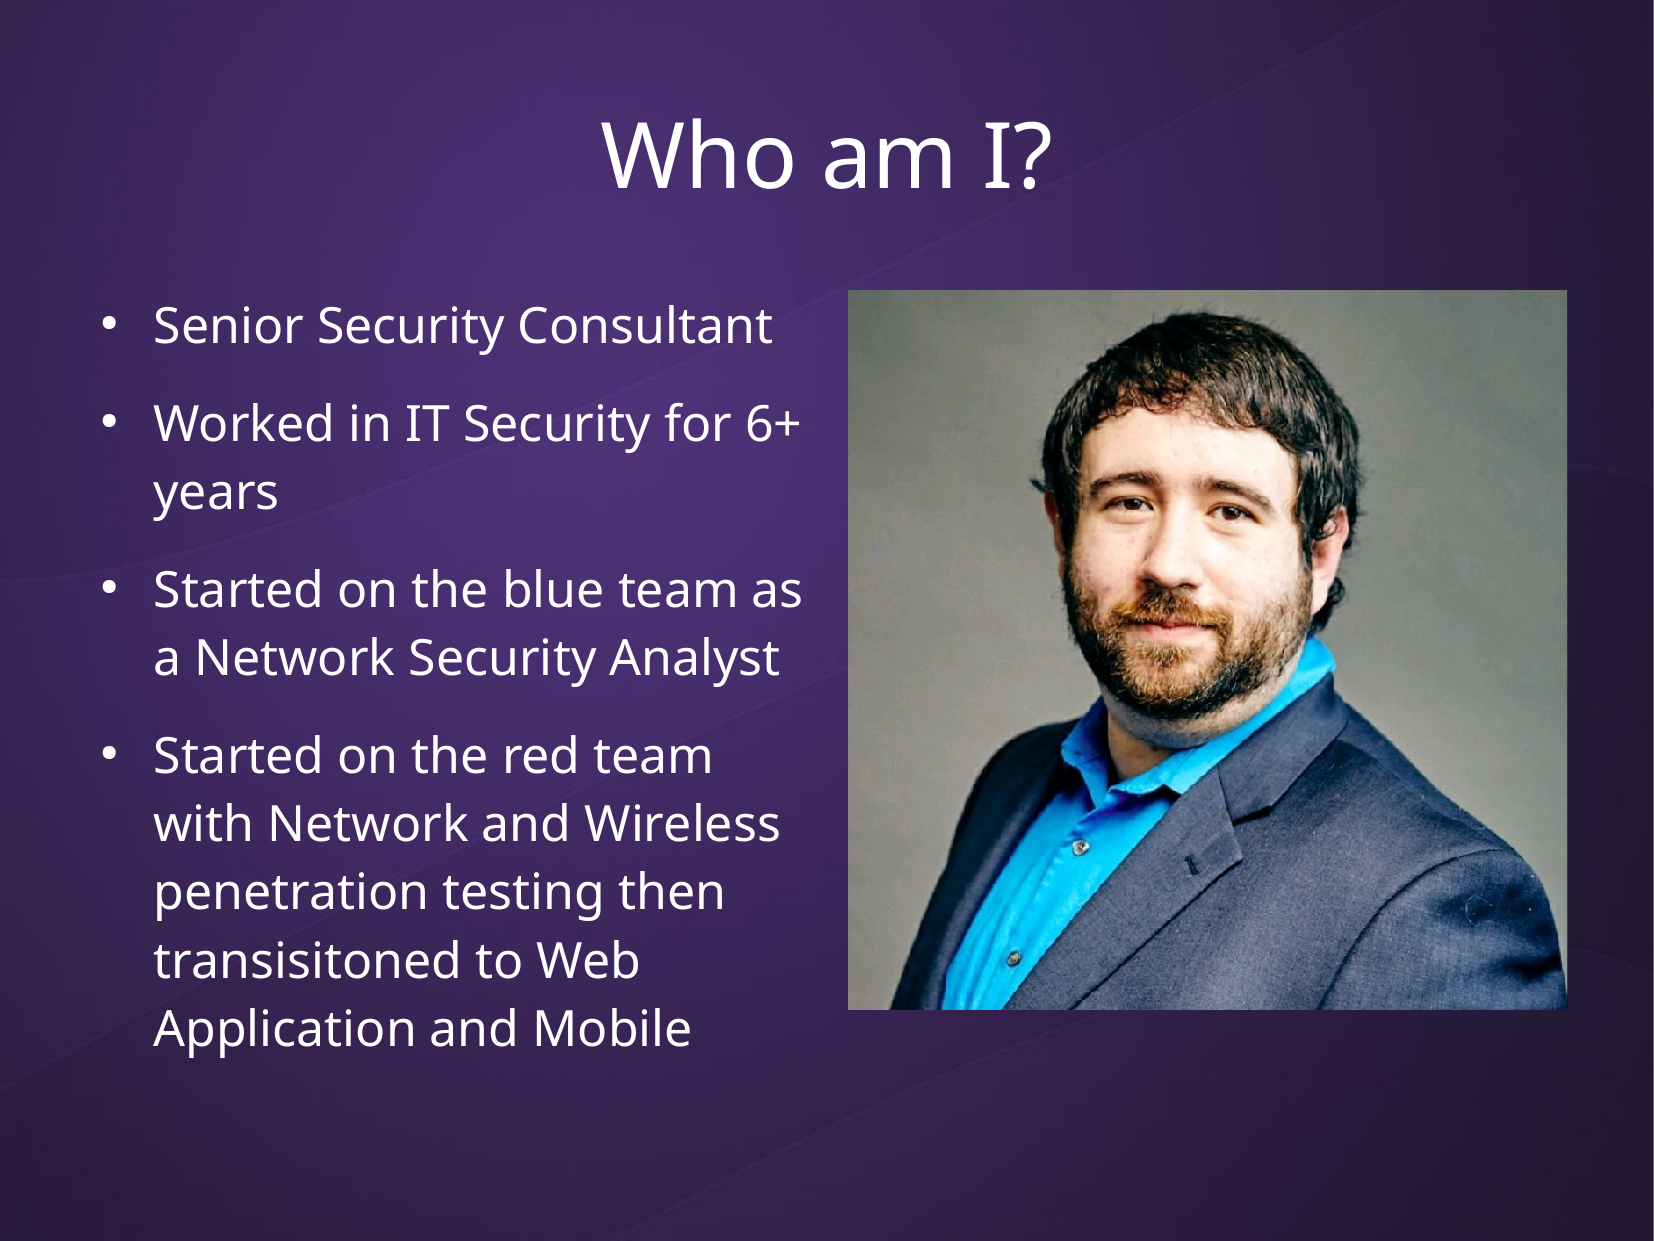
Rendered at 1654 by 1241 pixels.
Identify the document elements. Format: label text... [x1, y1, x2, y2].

picture [0, 0, 1654, 1241]
list Senior Security Consultant Worked in IT Security for 6+ years Started on the blue team as a Network Security Analyst Started on the red team with Network and Wireless penetration testing then transisitoned to Web Application and Mobile [82, 290, 809, 1144]
title Who am I? [82, 49, 1571, 257]
